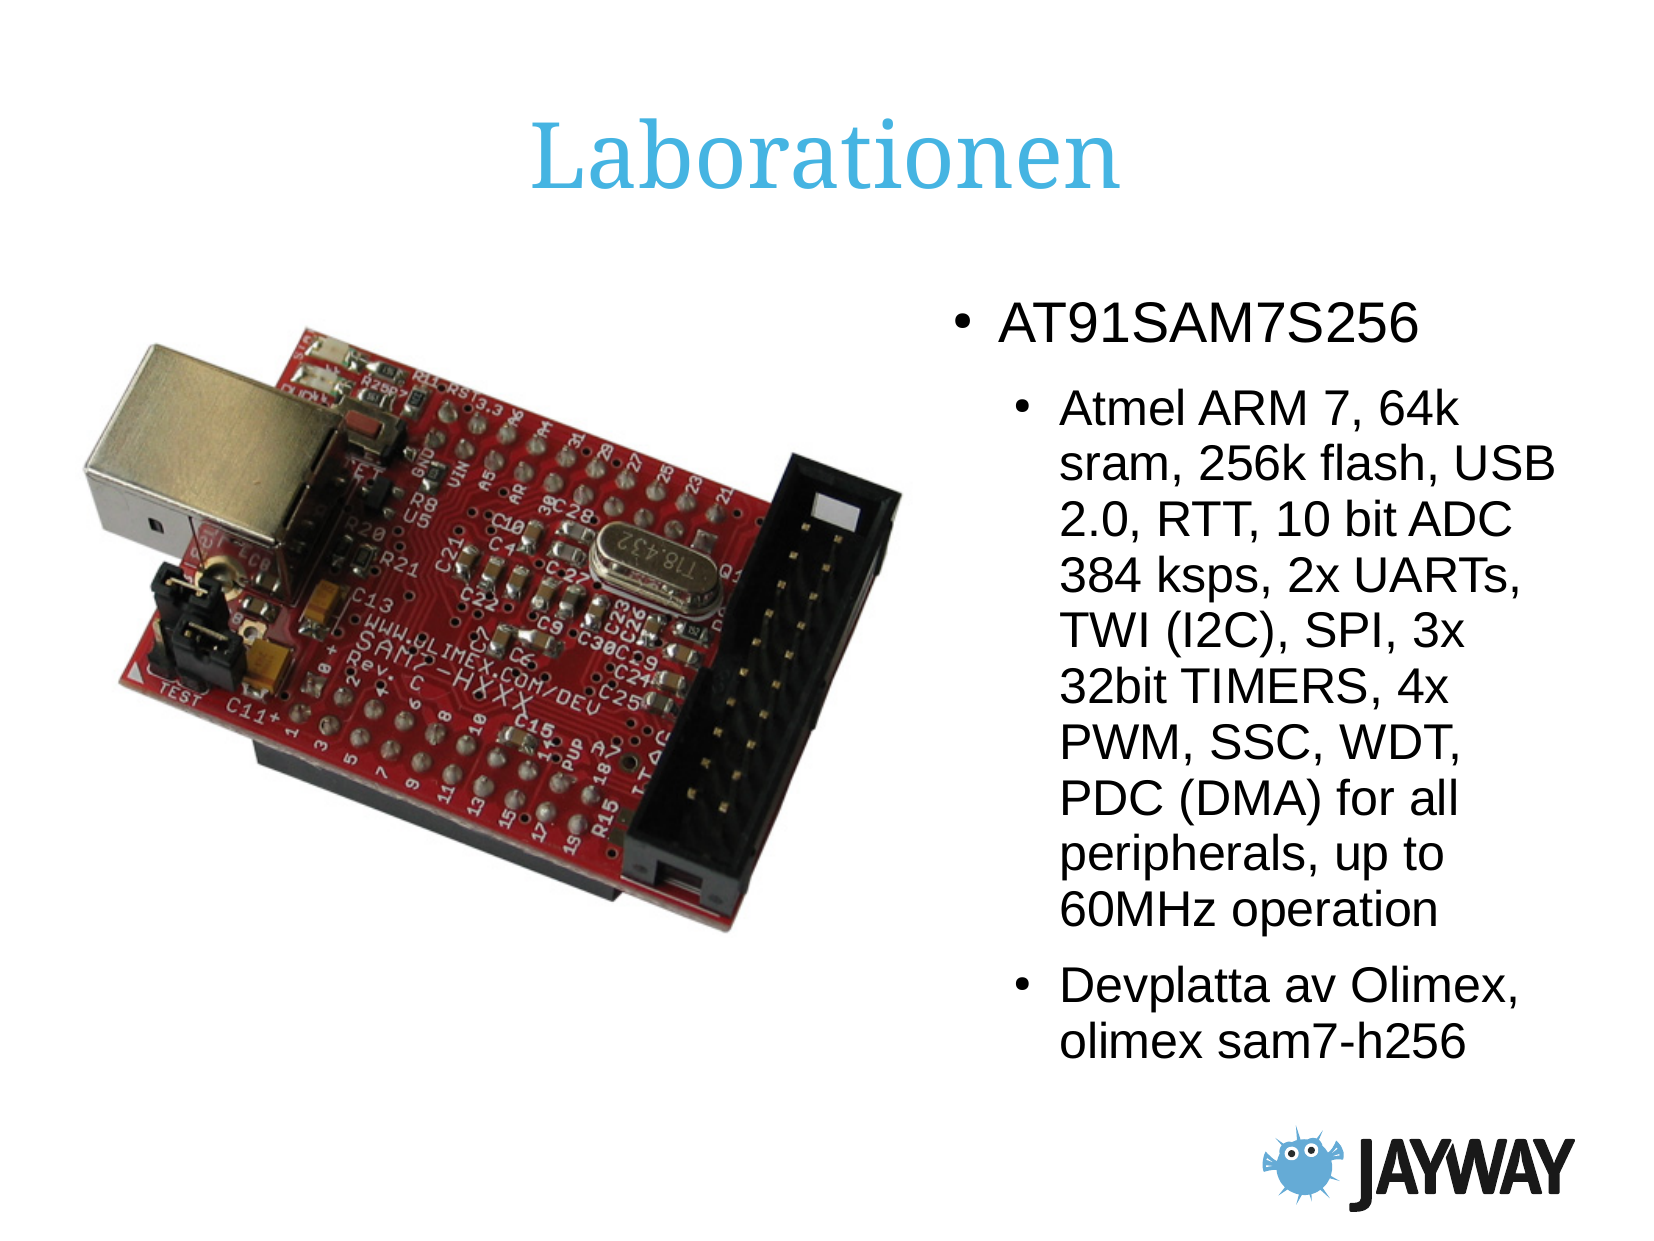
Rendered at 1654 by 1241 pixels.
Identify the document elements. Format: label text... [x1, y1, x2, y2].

list AT91SAM7S256 Atmel ARM 7, 64k sram, 256k flash, USB 2.0, RTT, 10 bit ADC 384 ksps, 2x UARTs, TWI (I2C), SPI, 3x 32bit TIMERS, 4x PWM, SSC, WDT, PDC (DMA) for all peripherals, up to 60MHz operation Devplatta av Olimex, olimex sam7-h256 [937, 290, 1571, 1109]
picture [75, 318, 919, 938]
title Laborationen [82, 49, 1571, 257]
